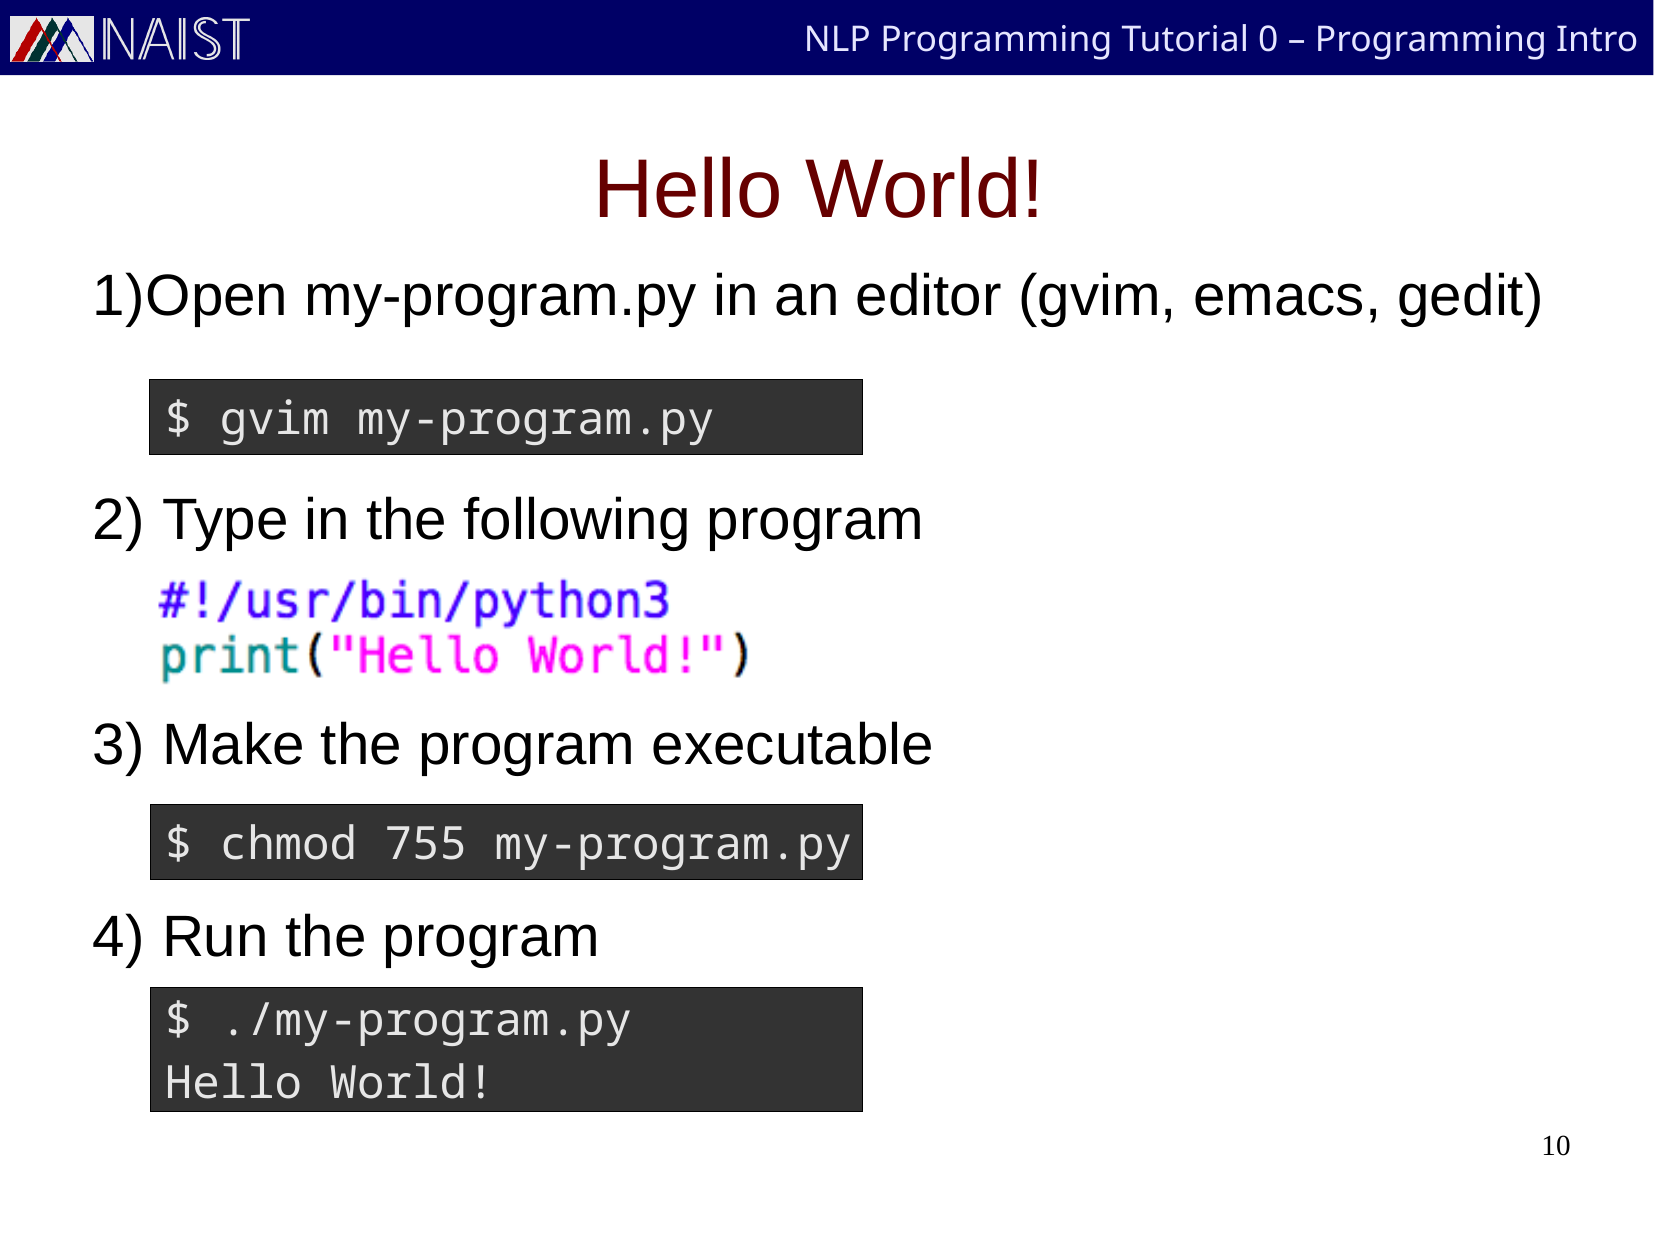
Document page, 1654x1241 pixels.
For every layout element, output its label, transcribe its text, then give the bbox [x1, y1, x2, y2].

text_box $ ./my-program.py Hello World! [150, 987, 863, 1112]
picture [102, 17, 251, 60]
text_box $ gvim my-program.py [149, 379, 863, 455]
picture [10, 16, 94, 62]
picture [144, 574, 765, 691]
text_box $ chmod 755 my-program.py [150, 804, 863, 880]
list Open my-program.py in an editor (gvim, emacs, gedit) Type in the following program Make the program executable Run the program [75, 262, 1564, 970]
title Hello World! [75, 92, 1564, 262]
